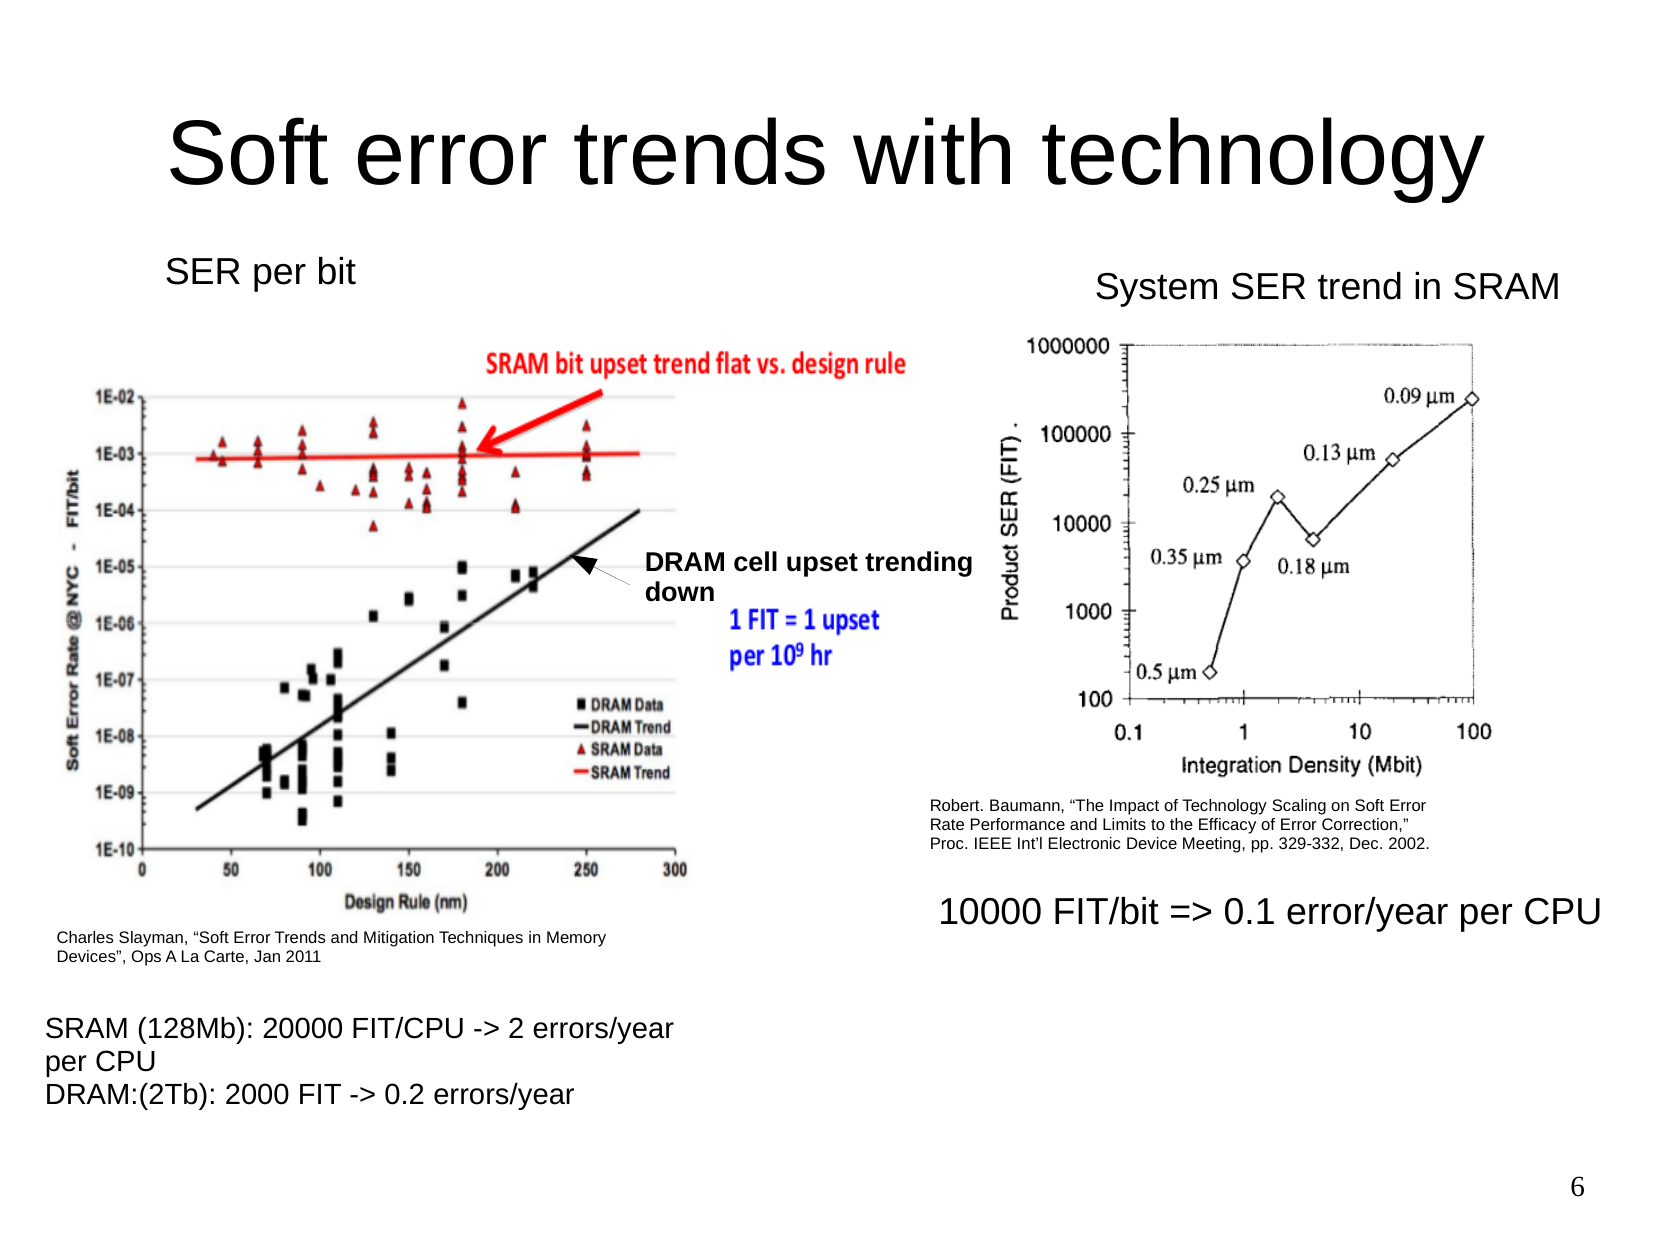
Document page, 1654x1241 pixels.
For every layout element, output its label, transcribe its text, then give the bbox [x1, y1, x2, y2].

title Soft error trends with technology [82, 49, 1571, 257]
text_box SER per bit [150, 243, 426, 301]
text_box SRAM (128Mb): 20000 FIT/CPU -> 2 errors/year per CPU DRAM:(2Tb): 2000 FIT -> 0.2 errors/year [30, 1005, 721, 1119]
text_box System SER trend in SRAM [1080, 258, 1606, 316]
text_box Charles Slayman, “Soft Error Trends and Mitigation Techniques in Memory Devices”, Ops A La Carte, Jan 2011 [41, 921, 691, 1005]
picture [4, 314, 931, 931]
text_box DRAM cell upset trending down [630, 539, 1036, 646]
text_box Robert. Baumann, “The Impact of Technology Scaling on Soft Error Rate Performance and Limits to the Efficacy of Error Correction,” Proc. IEEE Int’l Electronic Device Meeting, pp. 329-332, Dec. 2002. [931, 789, 1456, 861]
text_box 10000 FIT/bit => 0.1 error/year per CPU [923, 883, 1621, 941]
picture [975, 334, 1517, 781]
